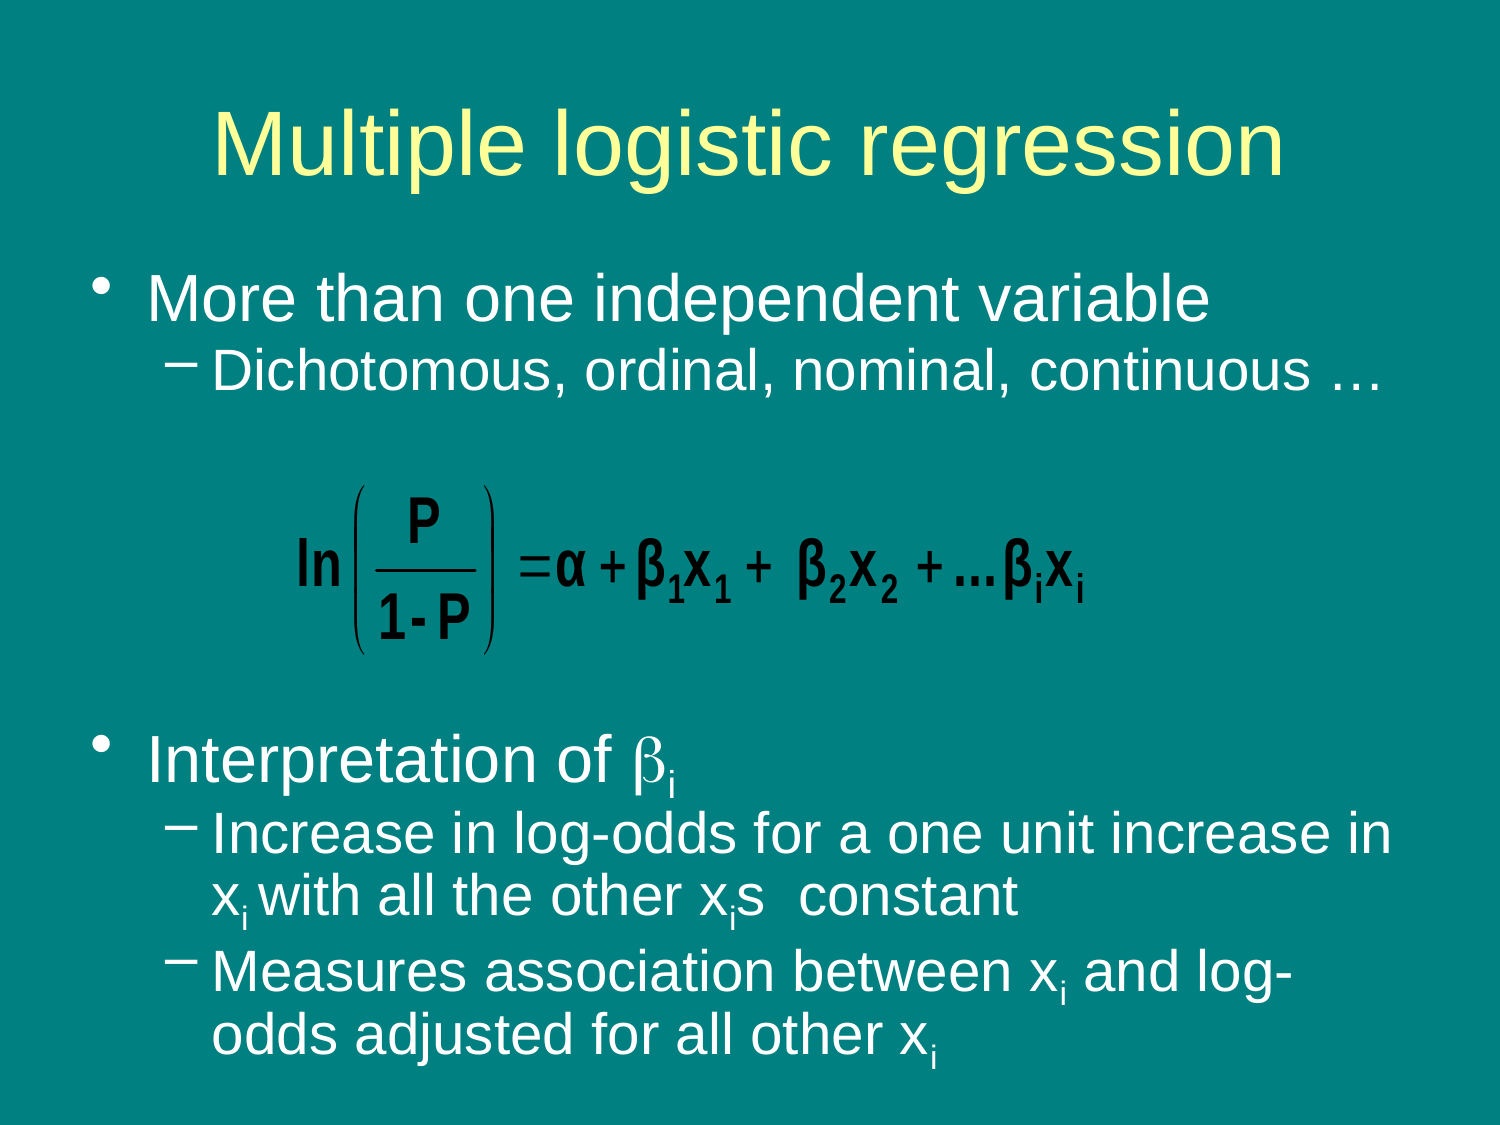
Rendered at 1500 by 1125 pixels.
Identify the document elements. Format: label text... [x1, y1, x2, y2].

title Multiple logistic regression [75, 45, 1425, 233]
list More than one independent variable Dichotomous, ordinal, nominal, continuous … Interpretation of bi Increase in log-odds for a one unit increase in xi with all the other xis constant Measures association between xi and log-odds adjusted for all other xi [75, 262, 1425, 1005]
chart [287, 462, 1094, 675]
picture [287, 462, 1092, 673]
